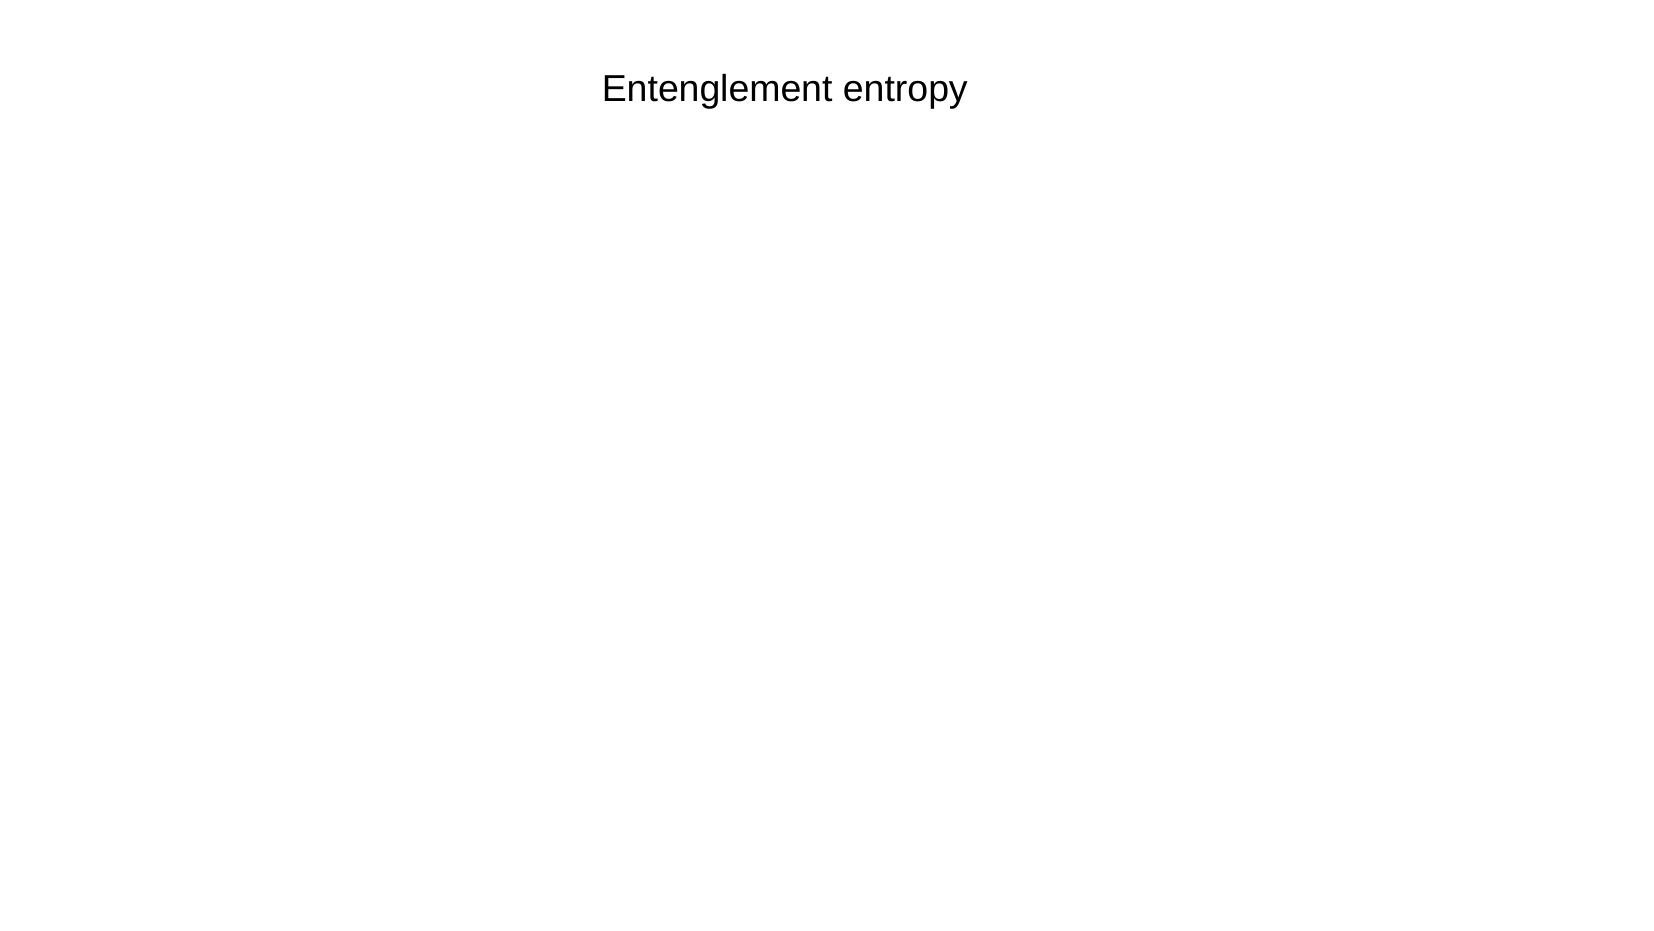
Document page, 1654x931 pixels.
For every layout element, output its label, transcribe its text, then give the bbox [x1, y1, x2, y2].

text_box Entenglement entropy [587, 59, 984, 117]
